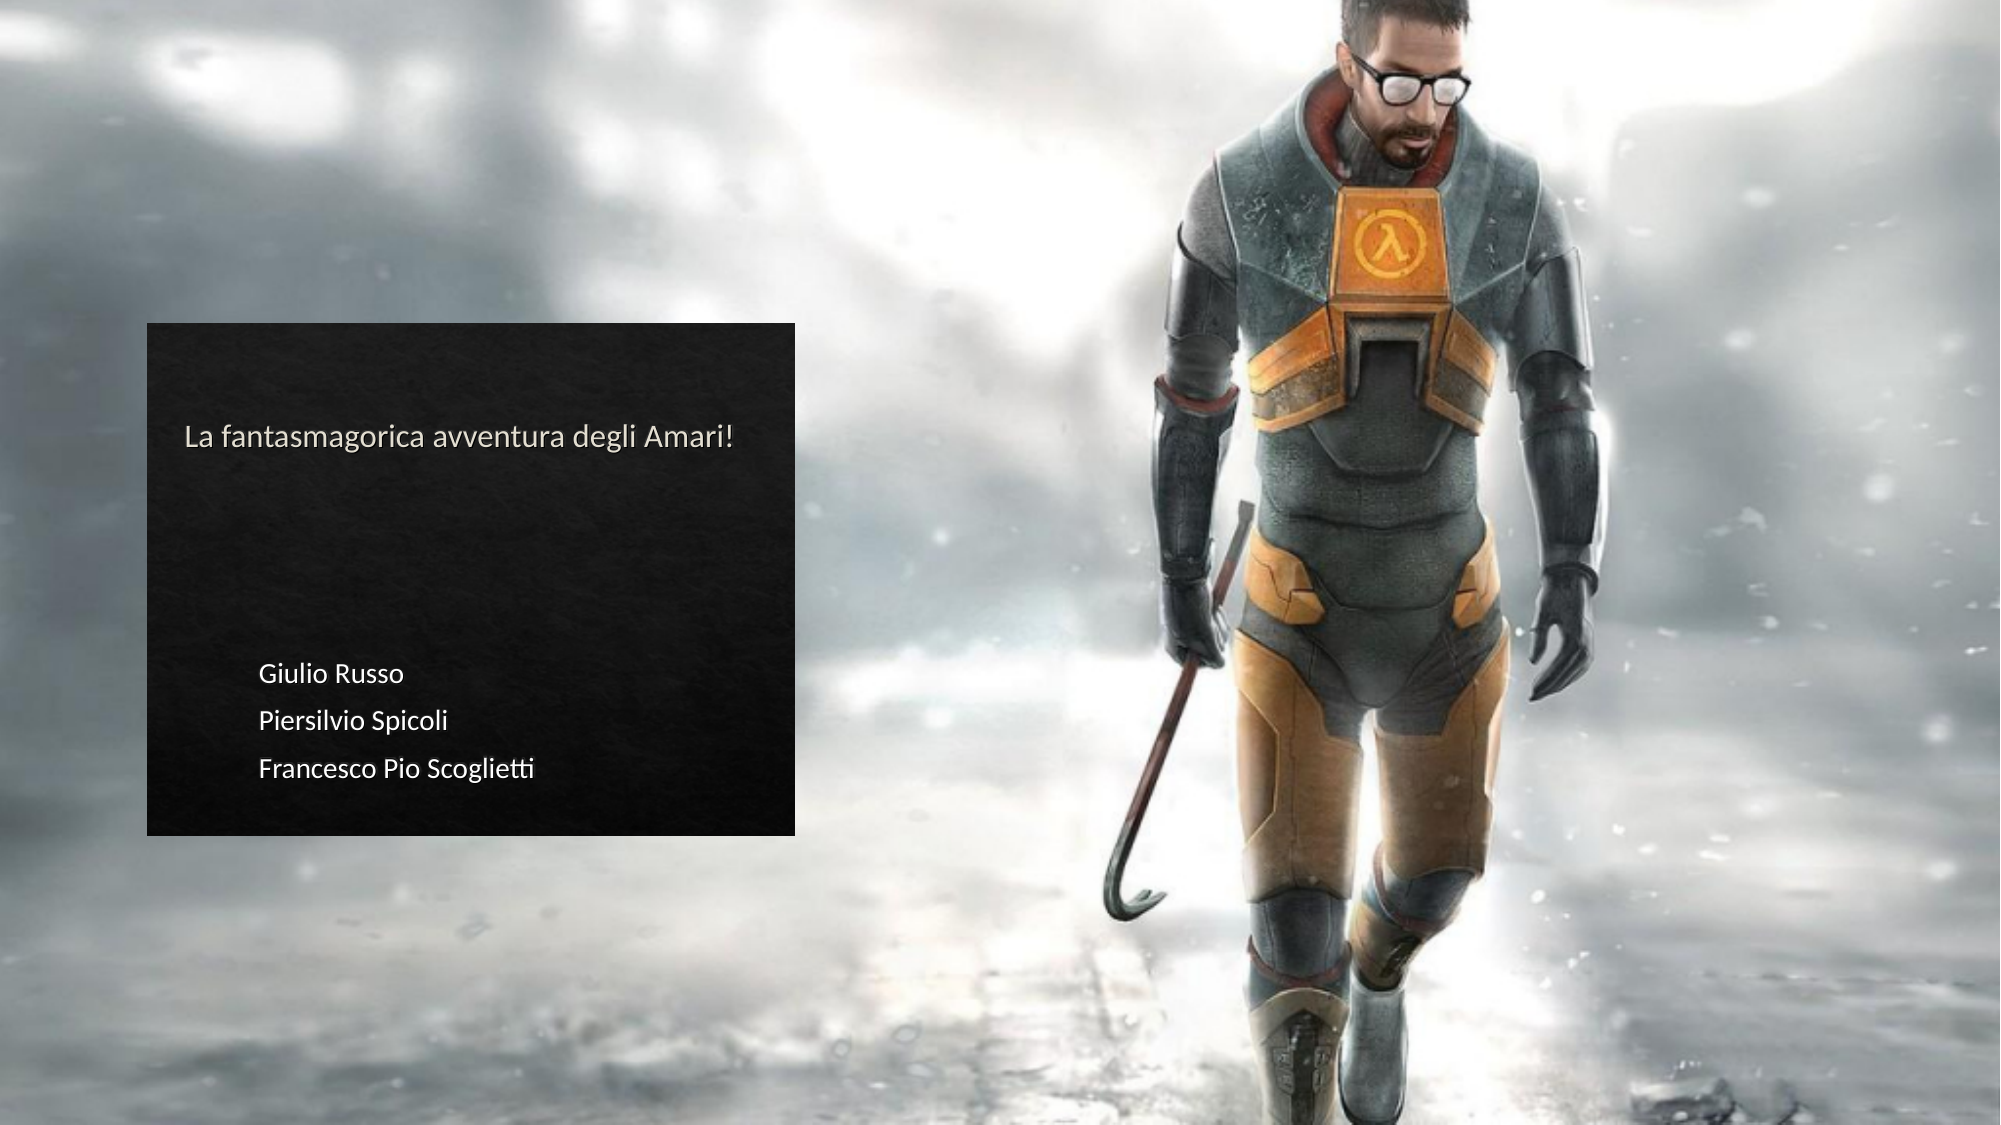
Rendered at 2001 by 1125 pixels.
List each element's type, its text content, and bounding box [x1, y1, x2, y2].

subtitle Giulio Russo Piersilvio Spicoli Francesco Pio Scoglietti [93, 646, 587, 817]
picture [0, 0, 2000, 1125]
title La fantasmagorica avventura degli Amari! [169, 377, 755, 463]
